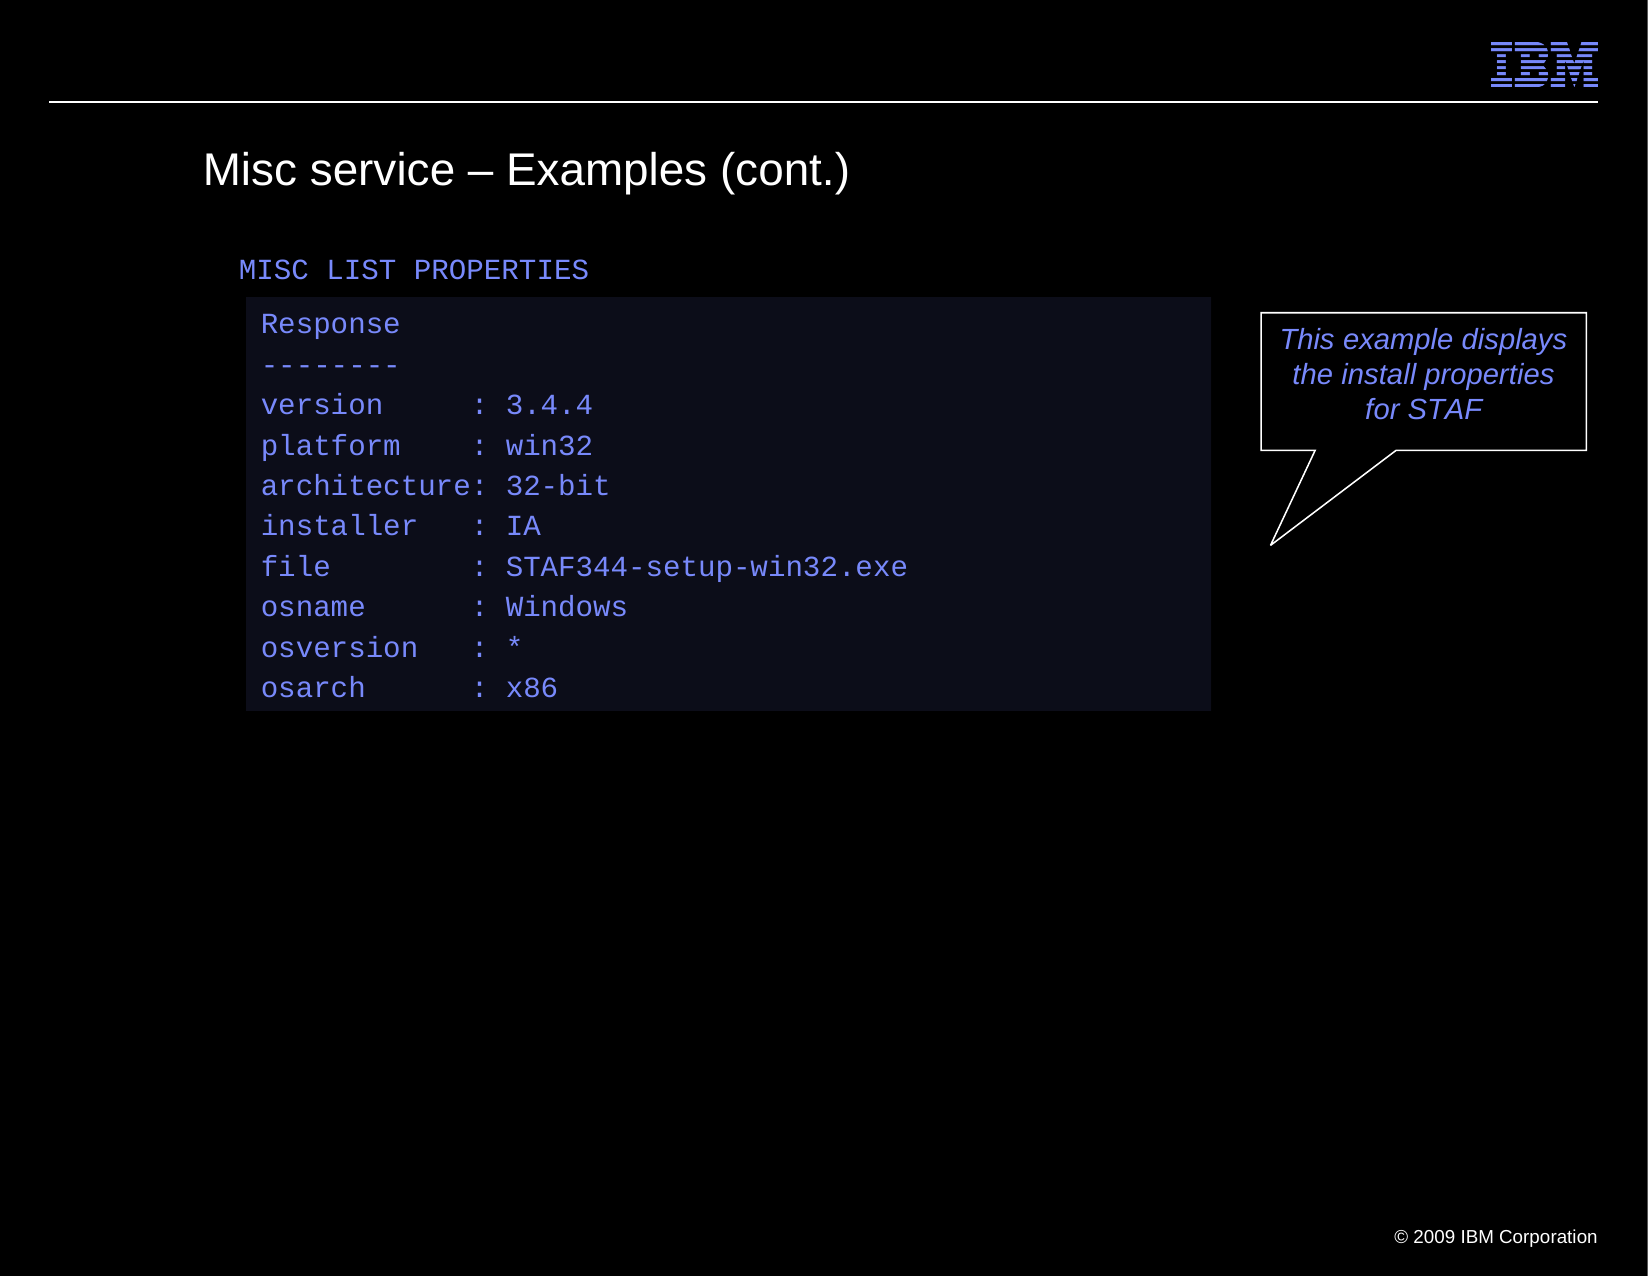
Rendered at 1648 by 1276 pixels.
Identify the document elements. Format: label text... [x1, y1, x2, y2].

title Misc service – Examples (cont.) [186, 137, 1648, 231]
text_box MISC LIST PROPERTIES [239, 250, 1648, 286]
text_box Response -------- version : 3.4.4 platform : win32 architecture: 32-bit installer : IA file : STAF344-setup-win32.exe osname : Windows osversion : * osarch : x86 [246, 297, 1212, 711]
text_box This example displays the install properties for STAF [1261, 312, 1587, 546]
picture [1491, 42, 1598, 87]
